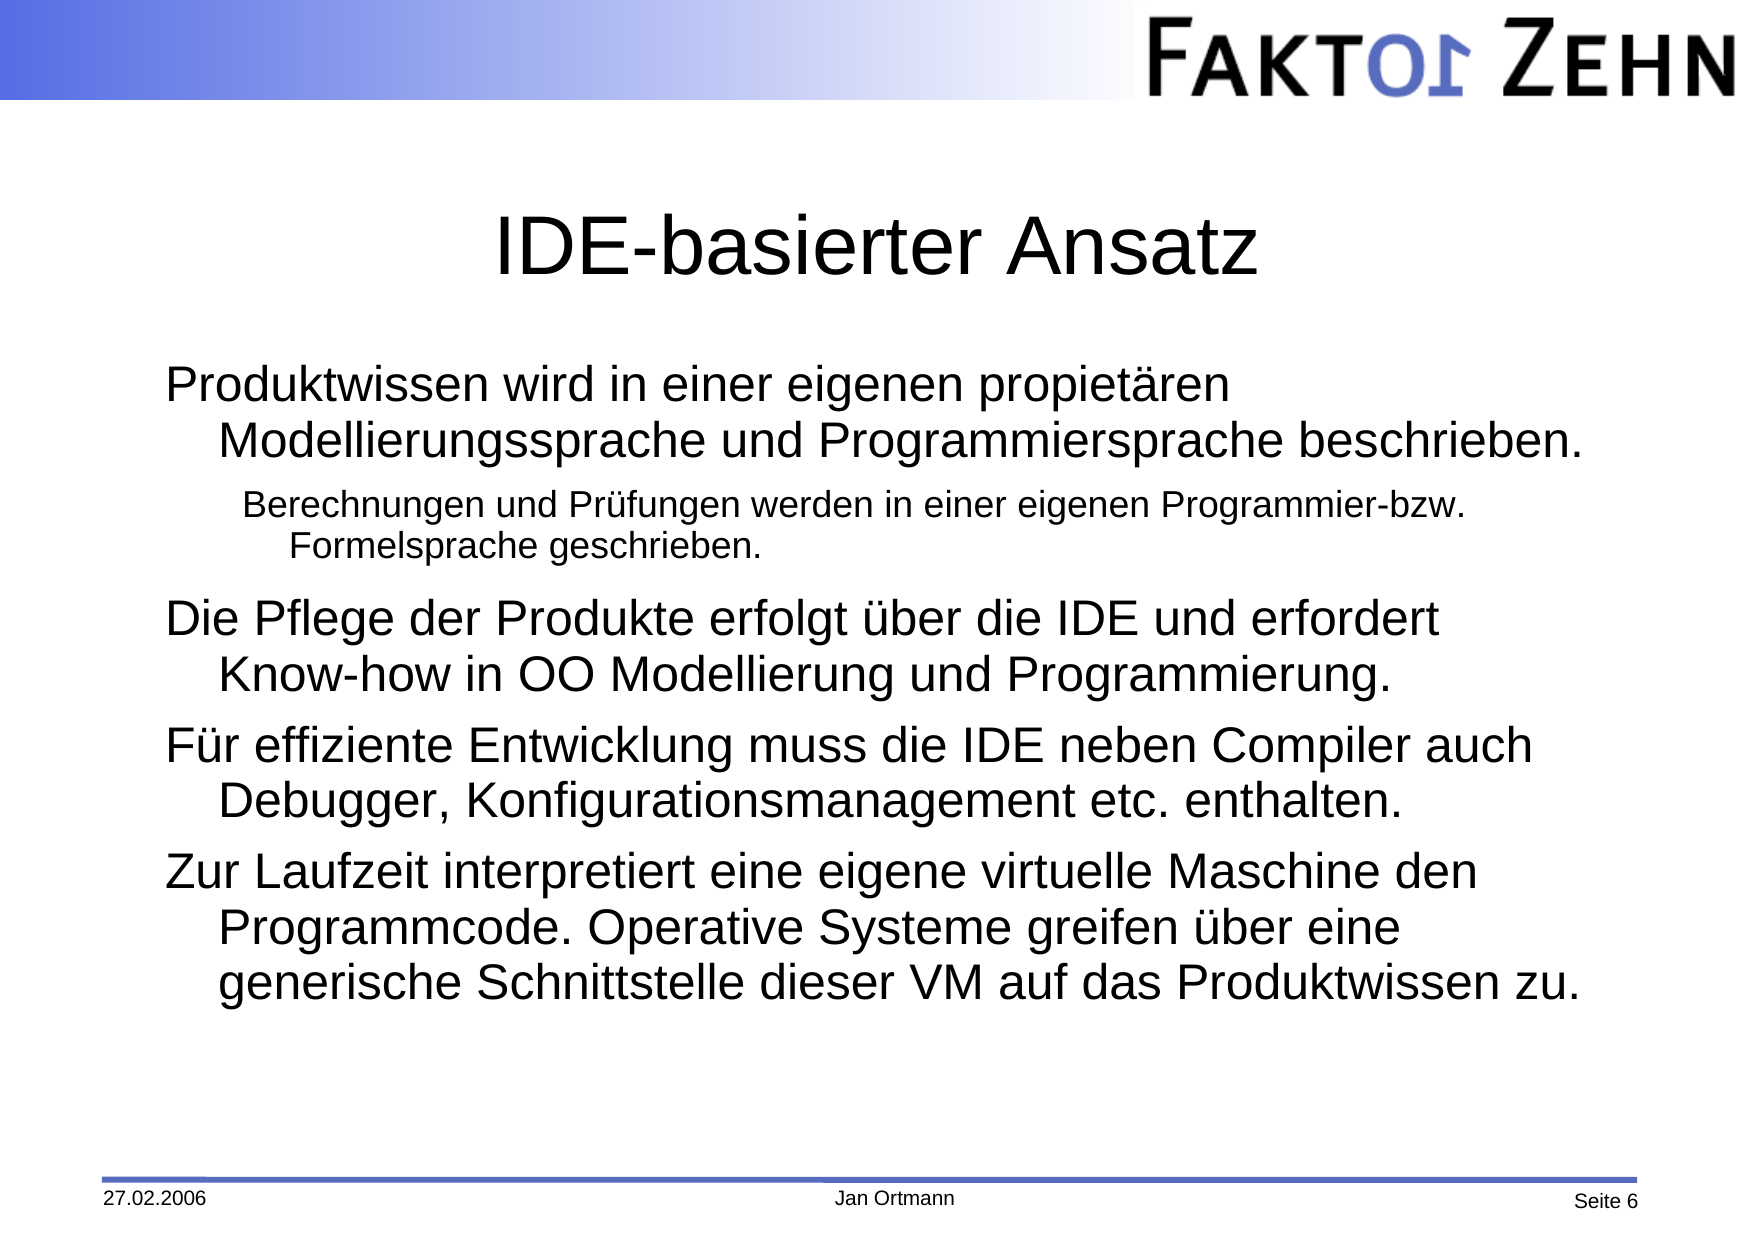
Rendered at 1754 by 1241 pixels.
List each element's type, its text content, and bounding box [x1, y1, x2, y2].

title IDE-basierter Ansatz [179, 142, 1576, 349]
list Produktwissen wird in einer eigenen propietären Modellierungssprache und Programmiersprache beschrieben. Berechnungen und Prüfungen werden in einer eigenen Programmier-bzw. Formelsprache geschrieben. Die Pflege der Produkte erfolgt über die IDE und erfordert Know-how in OO Modellierung und Programmierung. Für effiziente Entwicklung muss die IDE neben Compiler auch Debugger, Konfigurationsmanagement etc. enthalten. Zur Laufzeit interpretiert eine eigene virtuelle Maschine den Programmcode. Operative Systeme greifen über eine generische Schnittstelle dieser VM auf das Produktwissen zu. [147, 356, 1593, 1063]
picture [1133, 2, 1749, 105]
